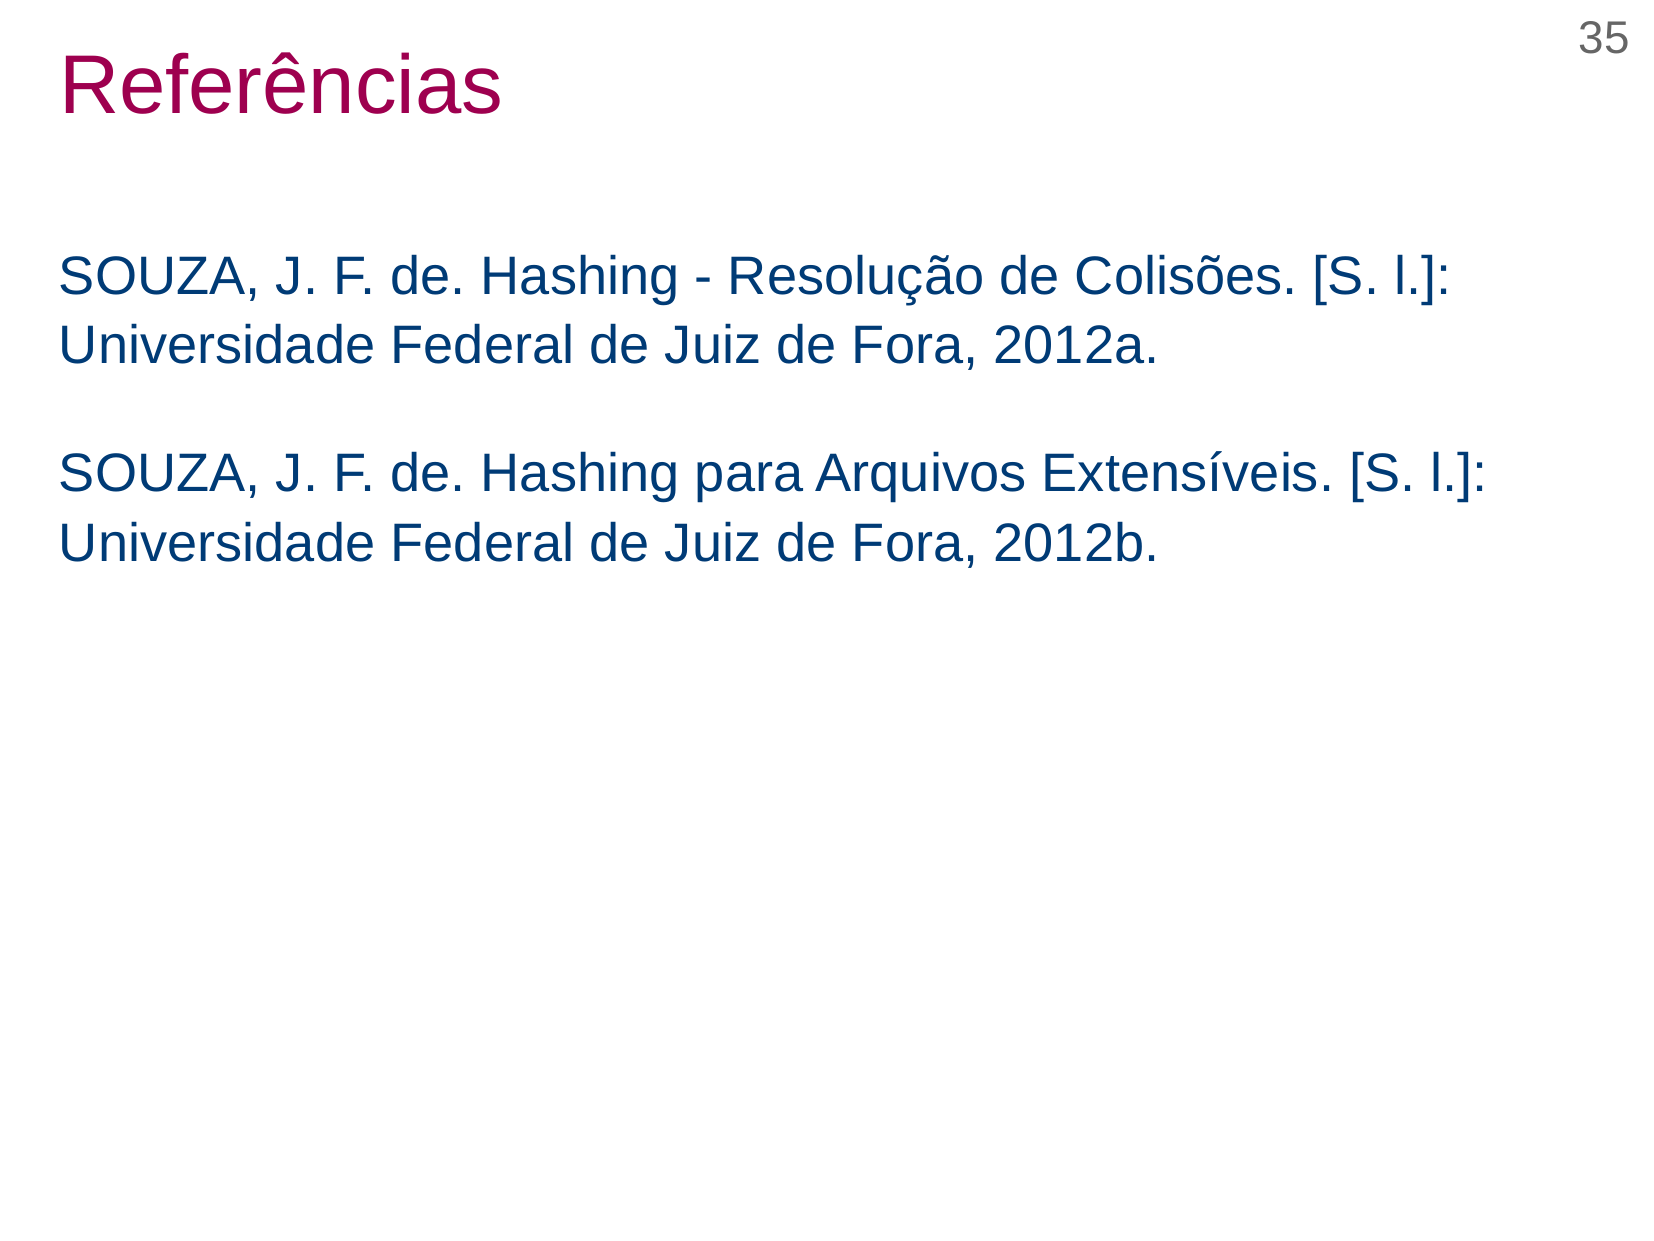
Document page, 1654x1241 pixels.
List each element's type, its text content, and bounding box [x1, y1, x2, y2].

title Referências [59, 29, 1595, 148]
list SOUZA, J. F. de. Hashing - Resolução de Colisões. [S. l.]: Universidade Federal de Juiz de Fora, 2012a. SOUZA, J. F. de. Hashing para Arquivos Extensíveis. [S. l.]: Universidade Federal de Juiz de Fora, 2012b. [59, 236, 1595, 1211]
